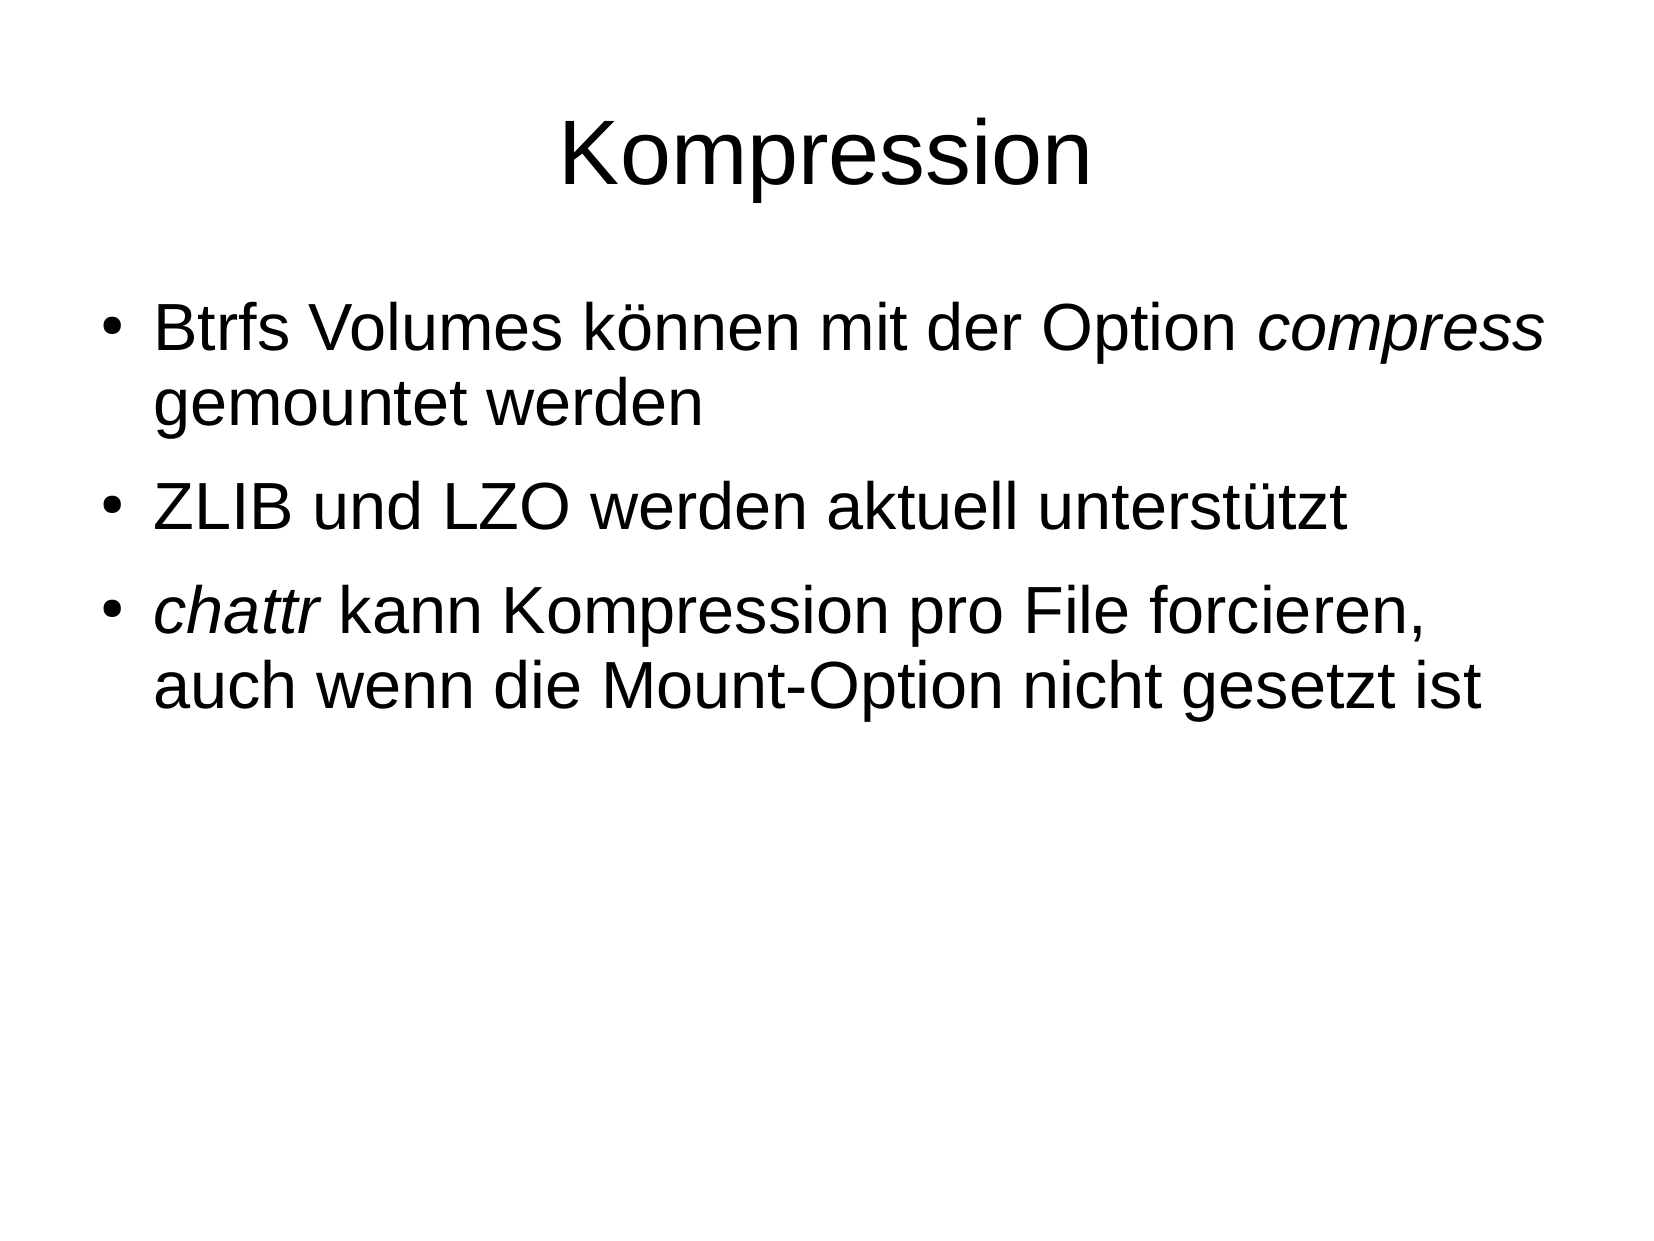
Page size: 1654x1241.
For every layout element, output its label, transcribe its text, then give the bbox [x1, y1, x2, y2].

title Kompression [82, 49, 1571, 257]
list Btrfs Volumes können mit der Option compress gemountet werden ZLIB und LZO werden aktuell unterstützt chattr kann Kompression pro File forcieren, auch wenn die Mount-Option nicht gesetzt ist [82, 290, 1571, 1010]
